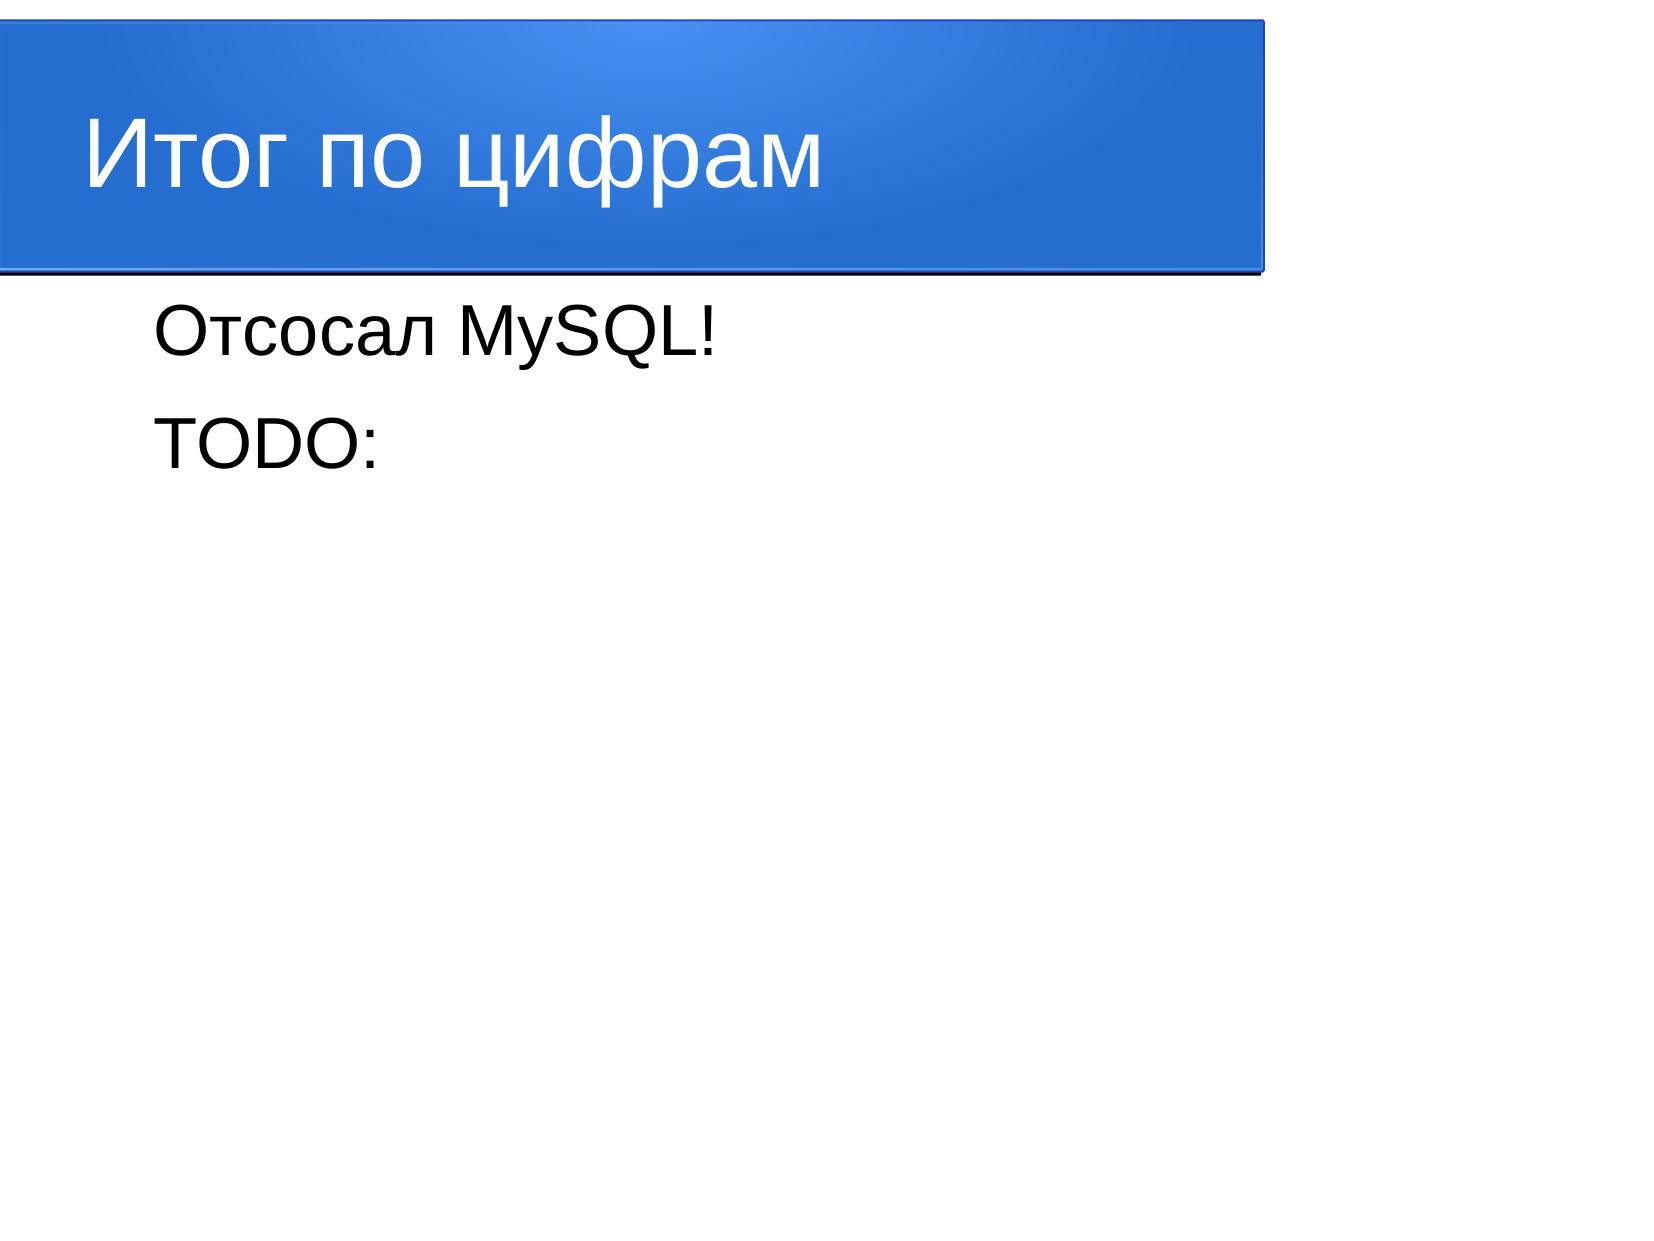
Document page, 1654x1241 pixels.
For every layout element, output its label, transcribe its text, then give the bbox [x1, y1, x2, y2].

title Итог по цифрам [82, 49, 1250, 257]
list Отсосал MySQL! TODO: [82, 290, 1538, 1010]
